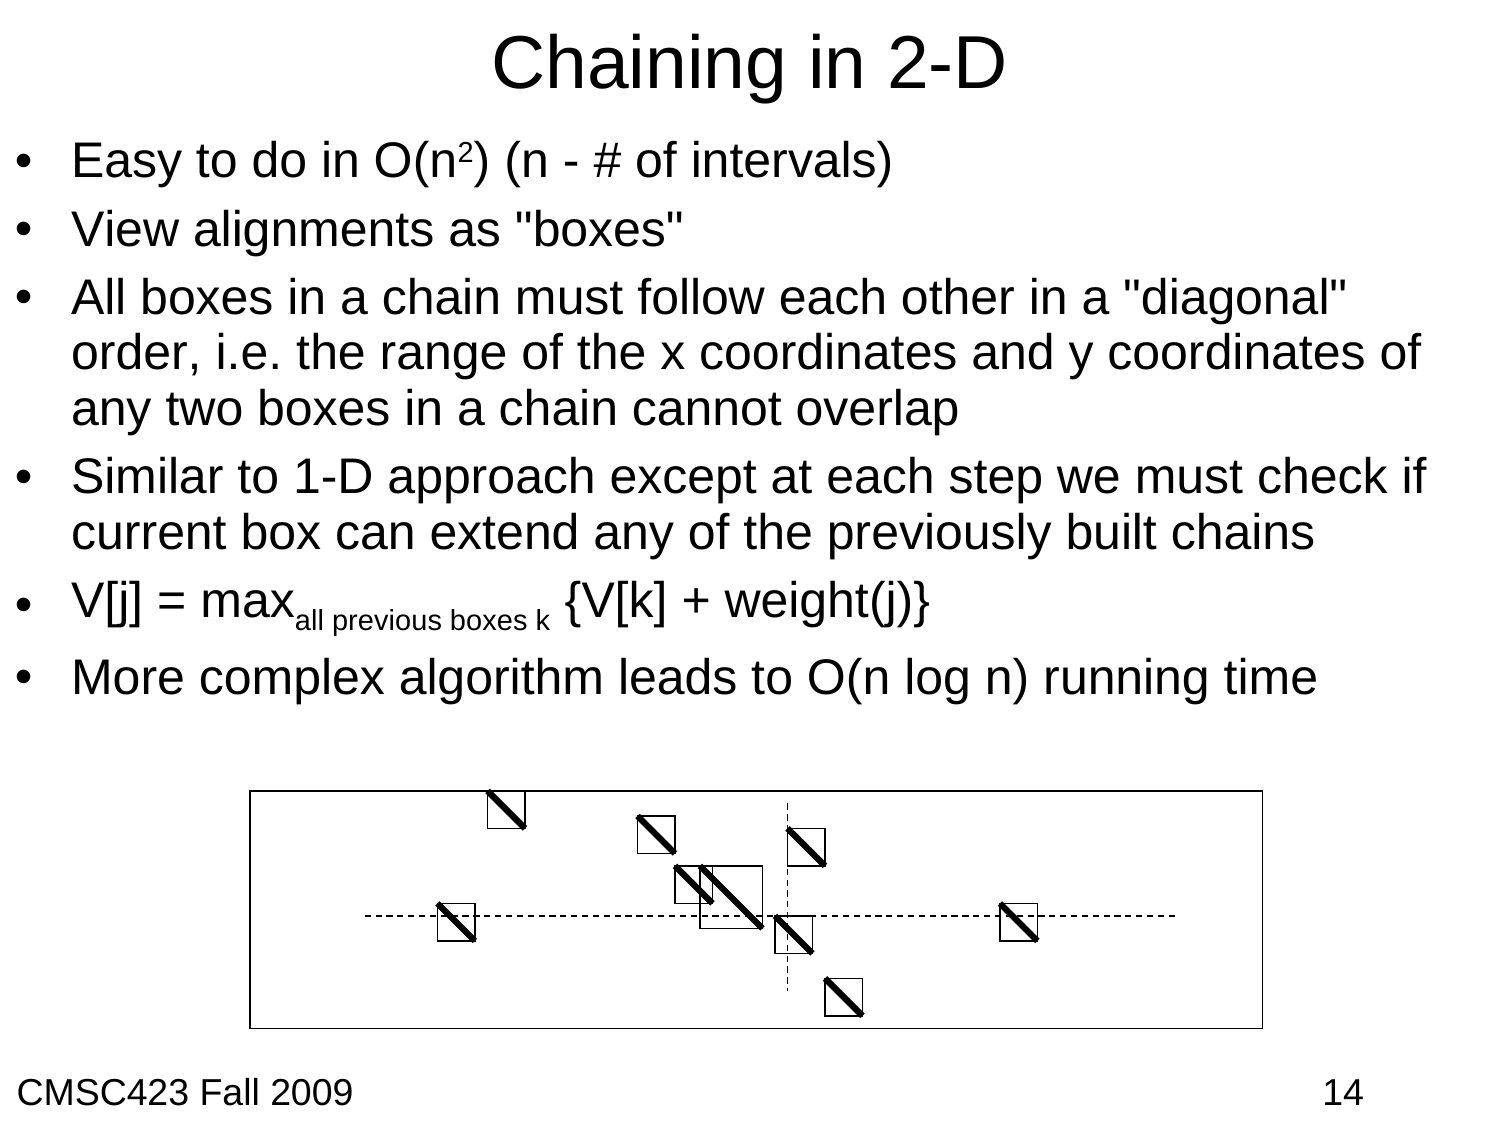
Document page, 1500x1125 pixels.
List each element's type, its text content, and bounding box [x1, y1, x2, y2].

title Chaining in 2-D [0, 12, 1500, 113]
list Easy to do in O(n2) (n - # of intervals) View alignments as "boxes" All boxes in a chain must follow each other in a "diagonal" order, i.e. the range of the x coordinates and y coordinates of any two boxes in a chain cannot overlap Similar to 1-D approach except at each step we must check if current box can extend any of the previously built chains V[j] = maxall previous boxes k {V[k] + weight(j)} More complex algorithm leads to O(n log n) running time [0, 124, 1500, 1125]
